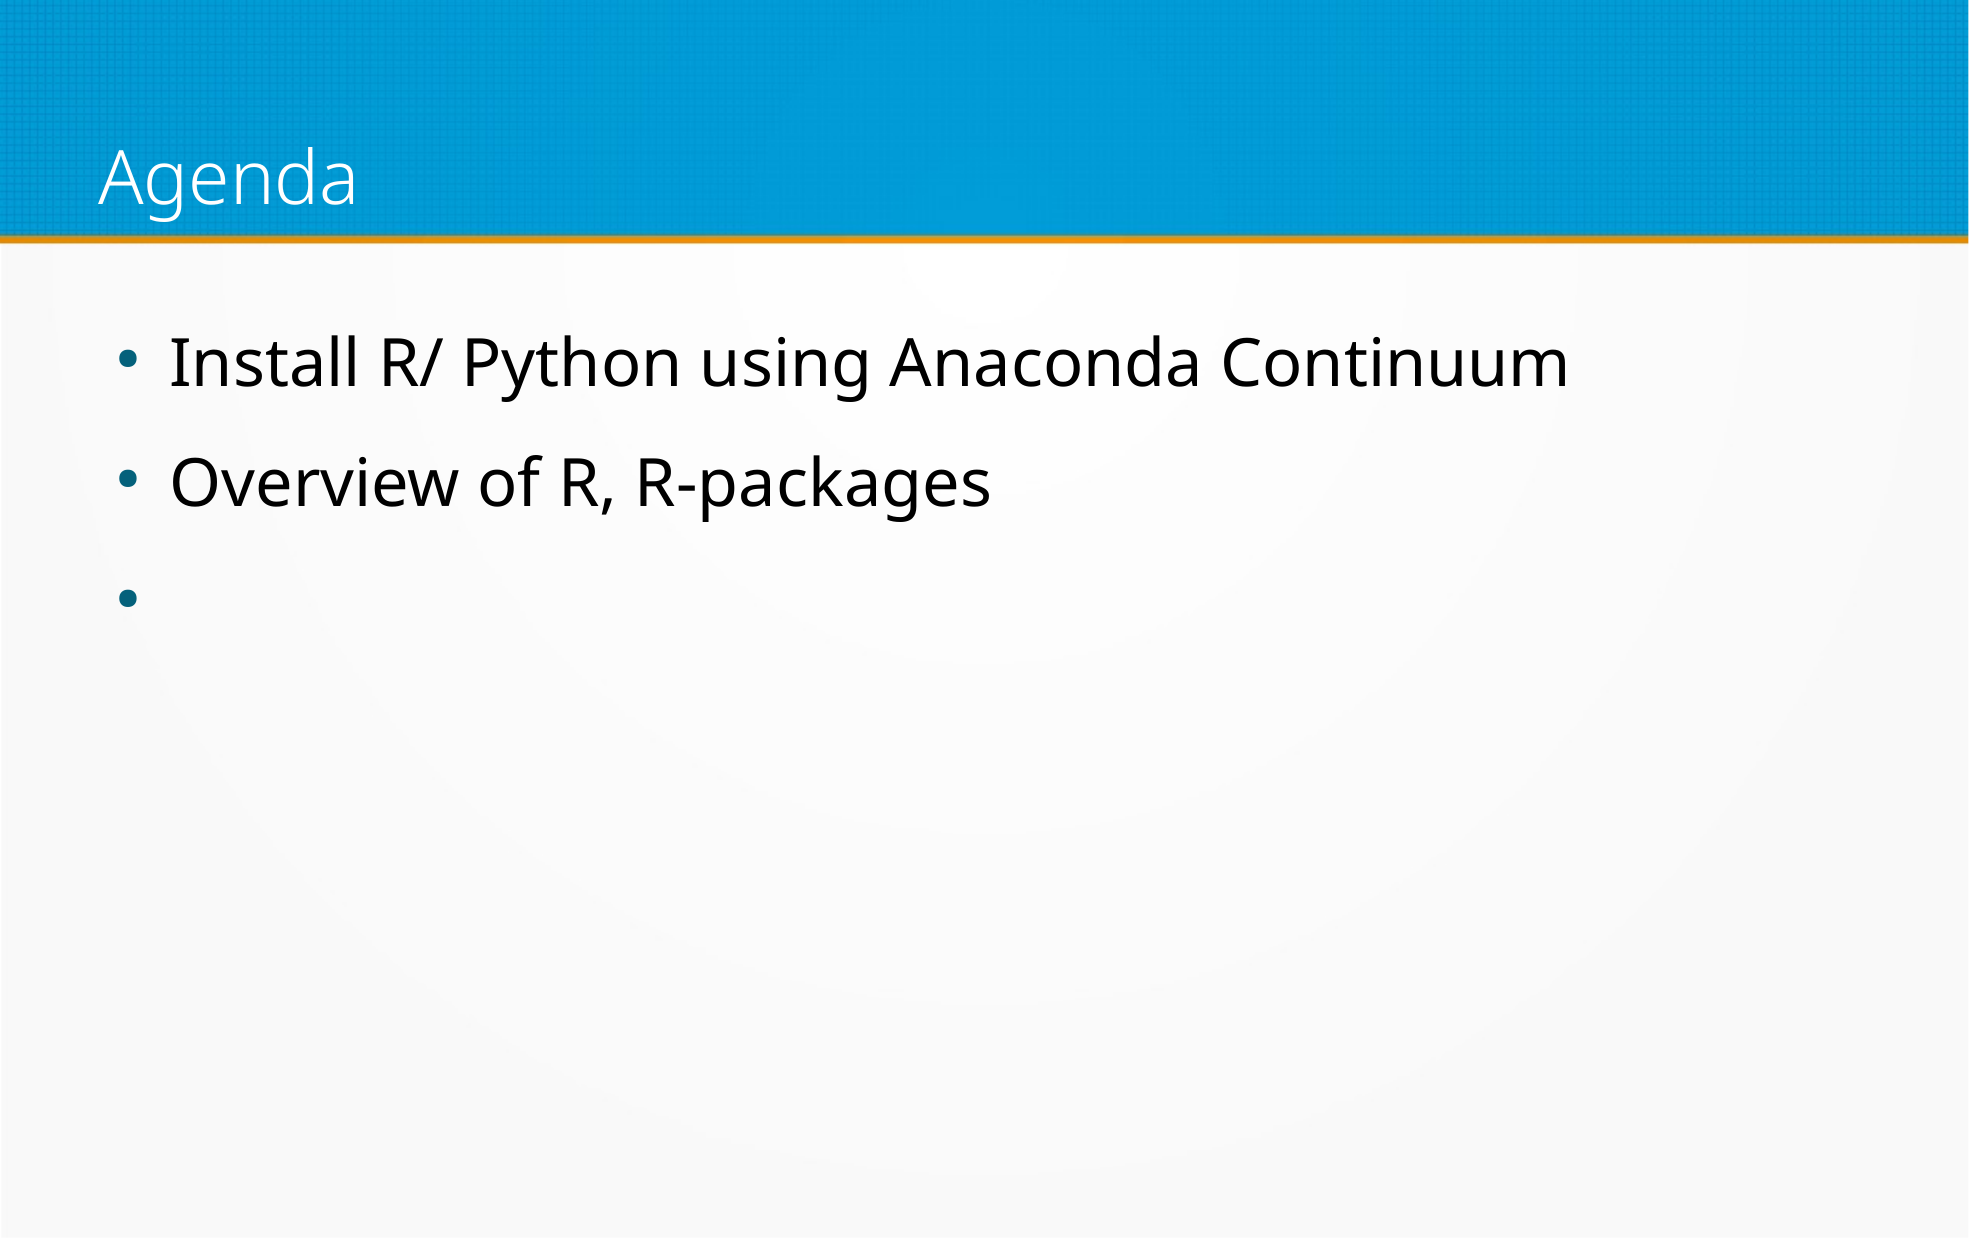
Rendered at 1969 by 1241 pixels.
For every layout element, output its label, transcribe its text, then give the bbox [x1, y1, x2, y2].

title Agenda [98, 19, 1870, 227]
picture [0, 233, 1969, 1241]
list Install R/ Python using Anaconda Continuum Overview of R, R-packages [98, 315, 1861, 1081]
